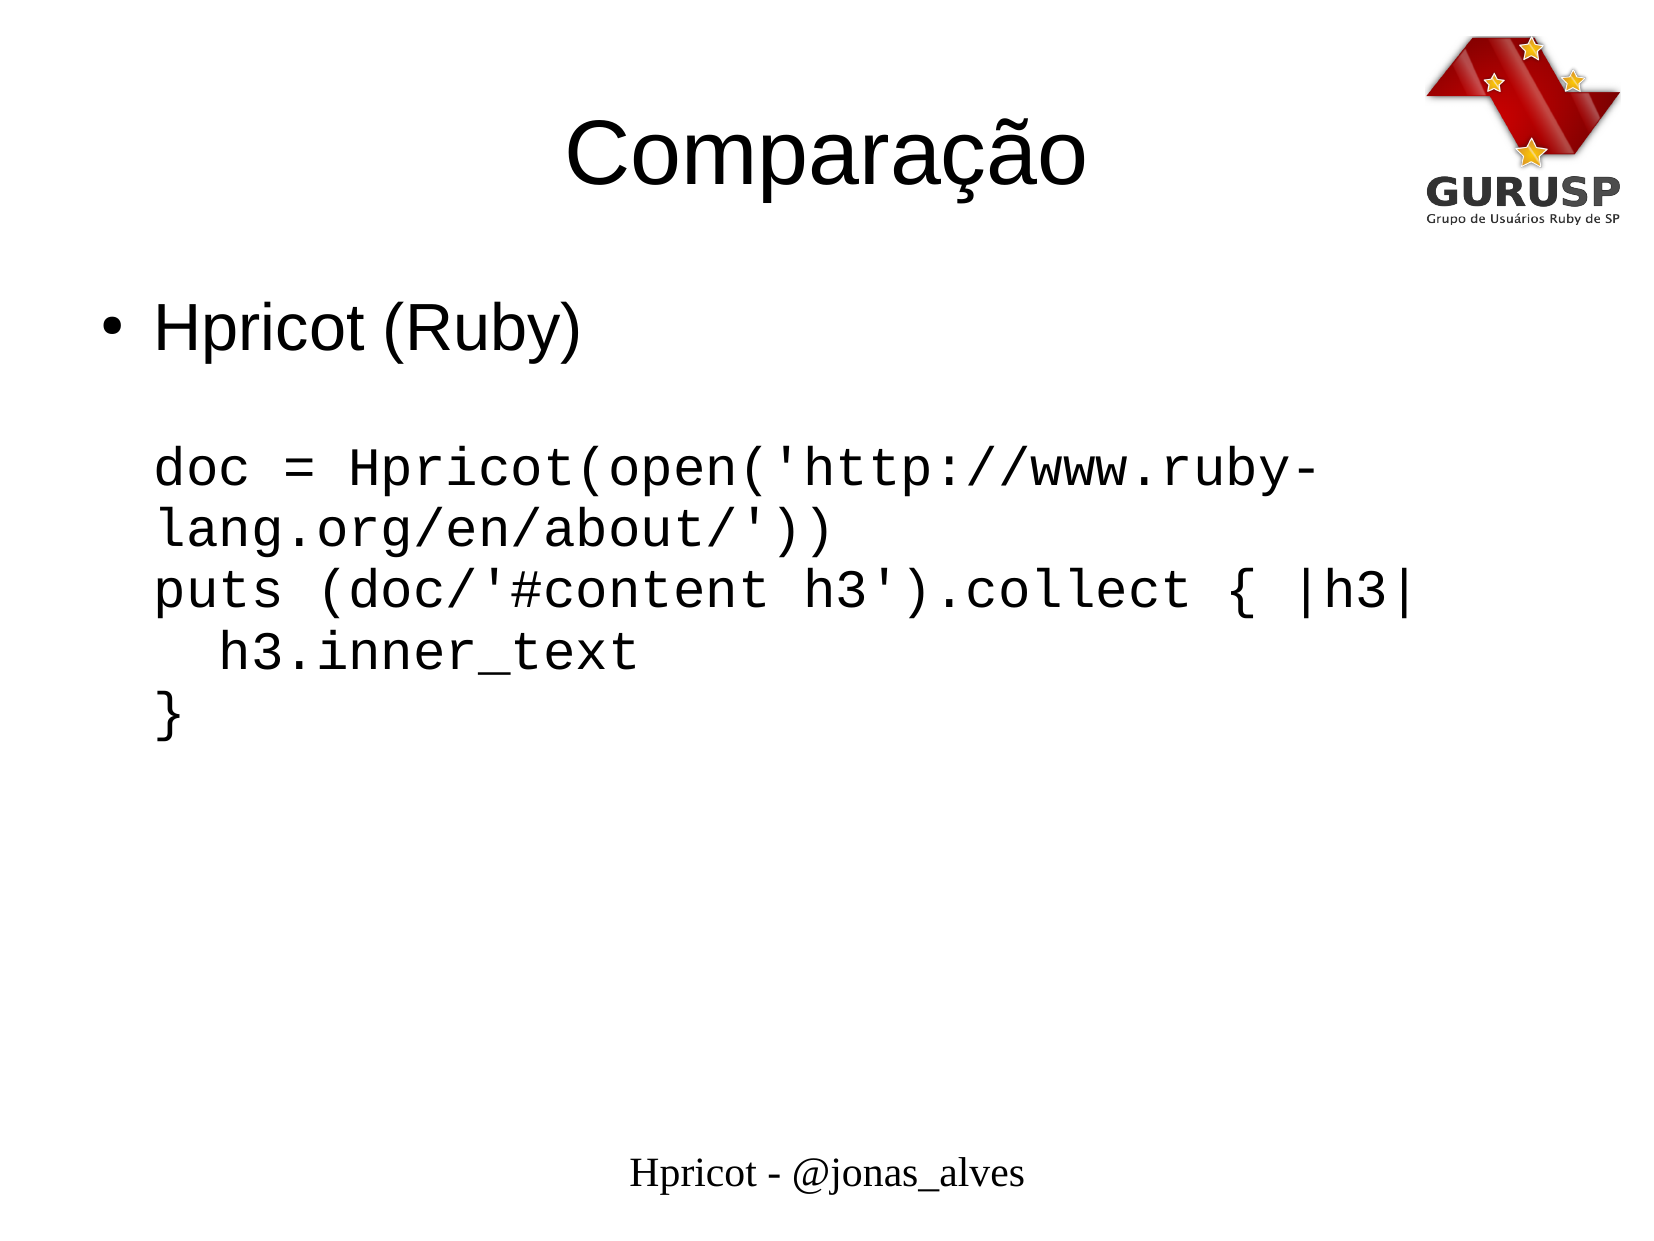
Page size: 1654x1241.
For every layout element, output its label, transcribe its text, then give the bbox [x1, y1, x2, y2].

title Comparação [82, 49, 1571, 257]
picture [1425, 36, 1621, 225]
list Hpricot (Ruby) doc = Hpricot(open('http://www.ruby-lang.org/en/about/')) puts (doc/'#content h3').collect { |h3| h3.inner_text } [82, 290, 1571, 1109]
